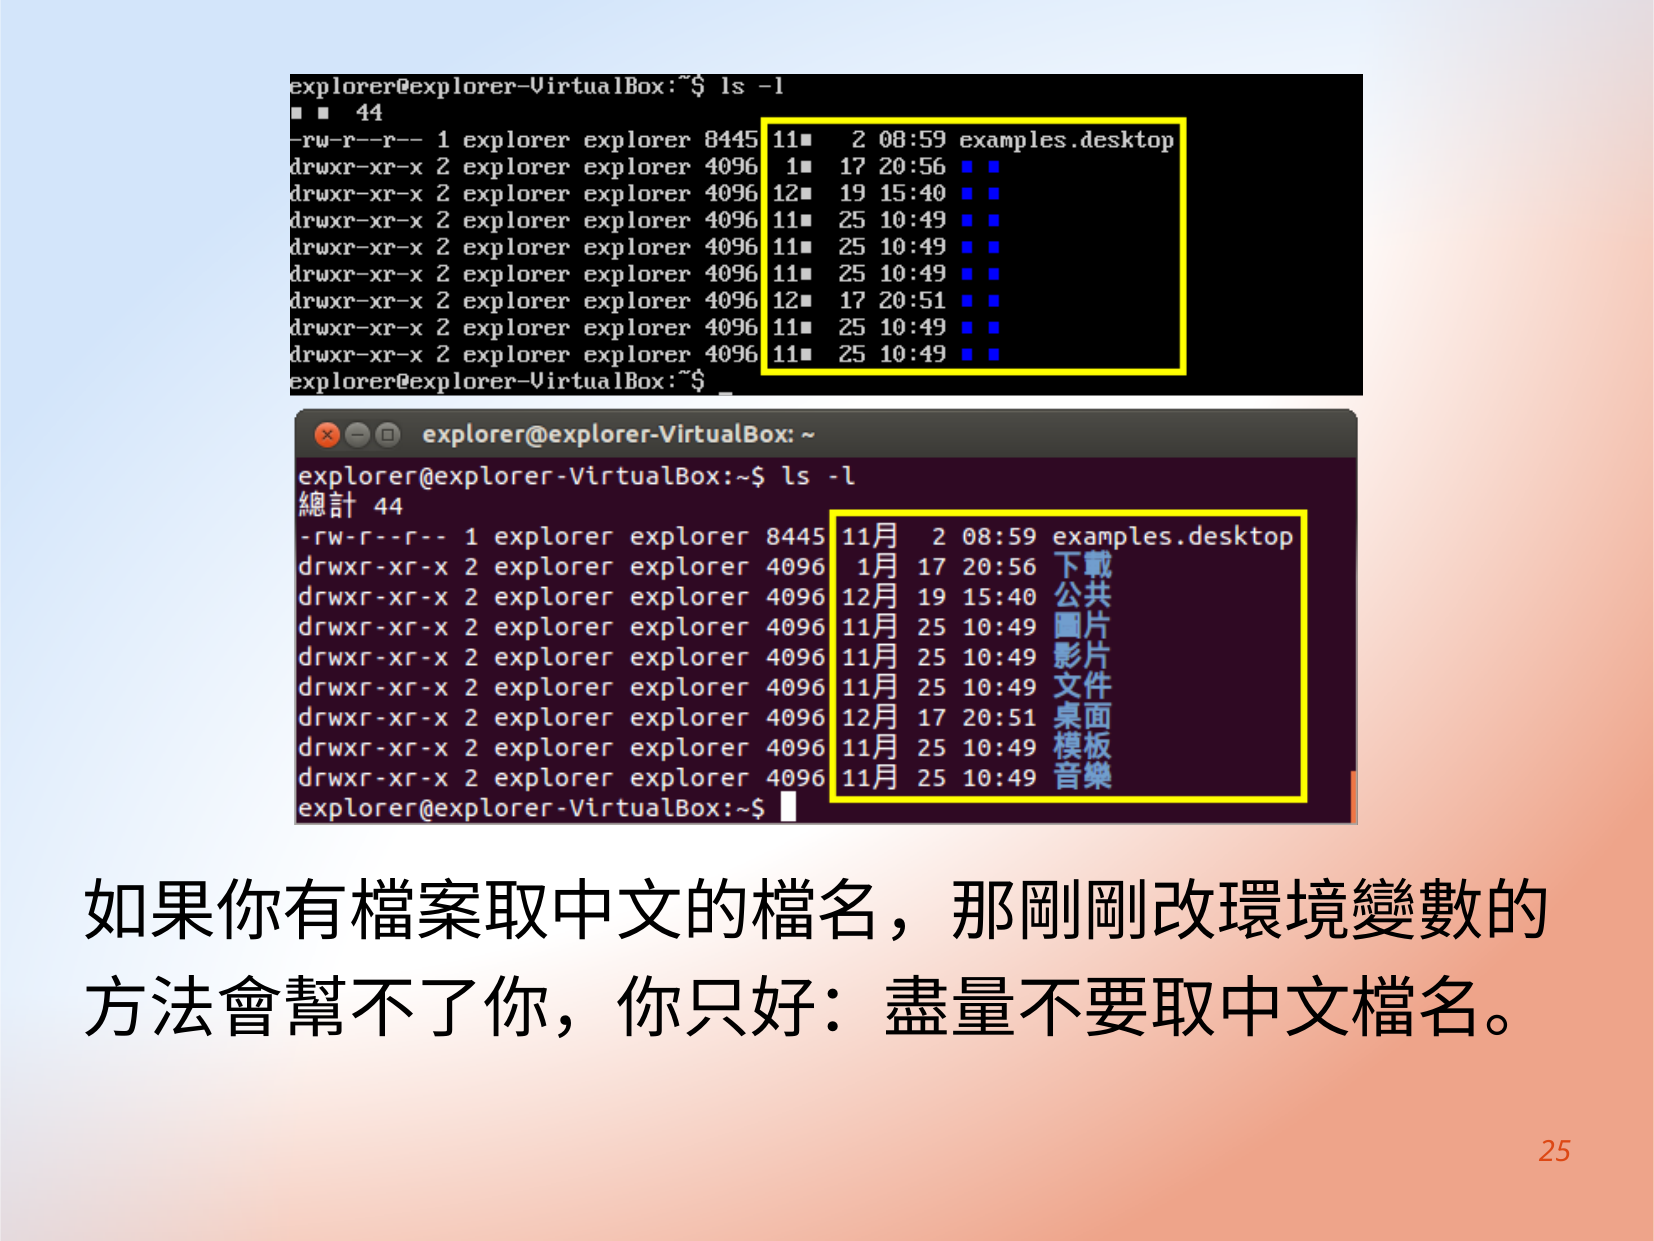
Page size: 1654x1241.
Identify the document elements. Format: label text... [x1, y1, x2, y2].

picture [0, 0, 1654, 1241]
list 如果你有檔案取中文的檔名，那剛剛改環境變數的方法會幫不了你，你只好：盡量不要取中文檔名。 [82, 857, 1571, 1201]
